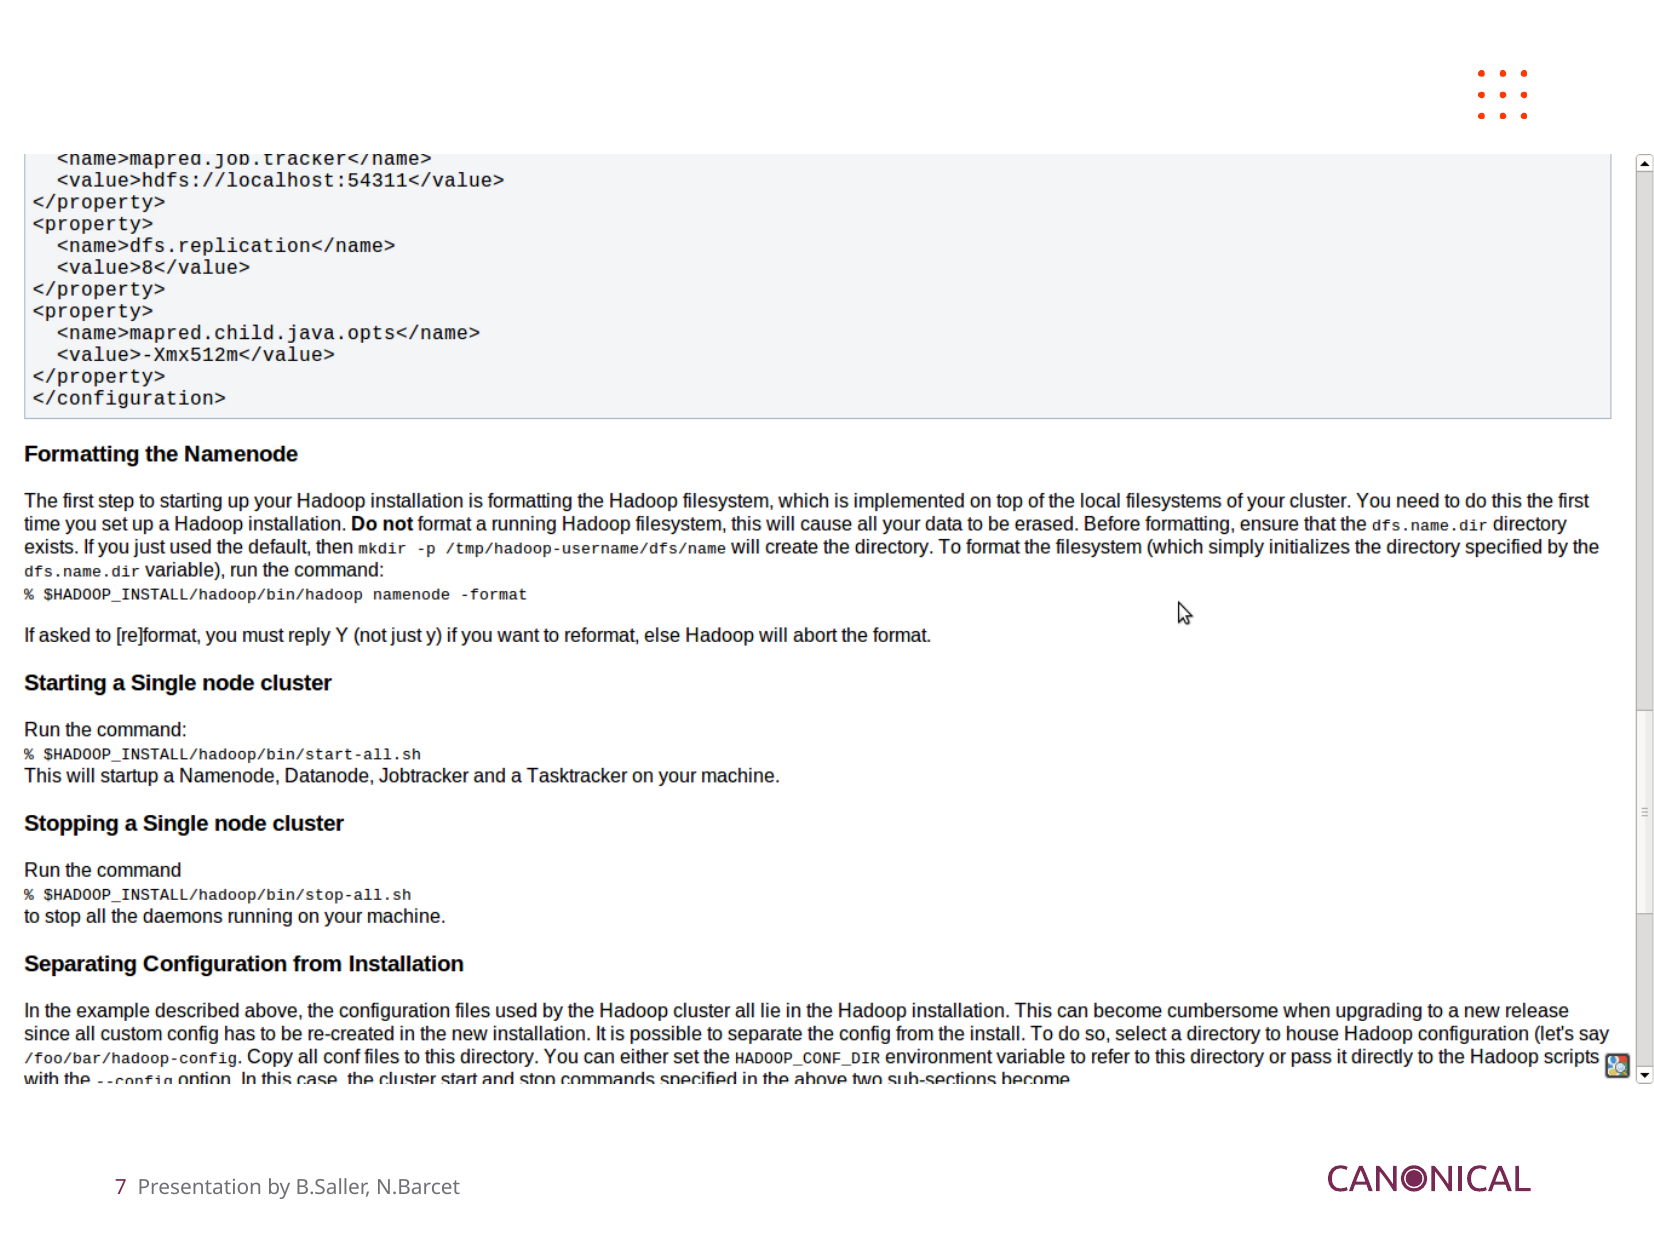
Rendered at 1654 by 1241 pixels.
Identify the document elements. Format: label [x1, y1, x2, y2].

picture [1478, 70, 1527, 119]
picture [0, 154, 1654, 1084]
